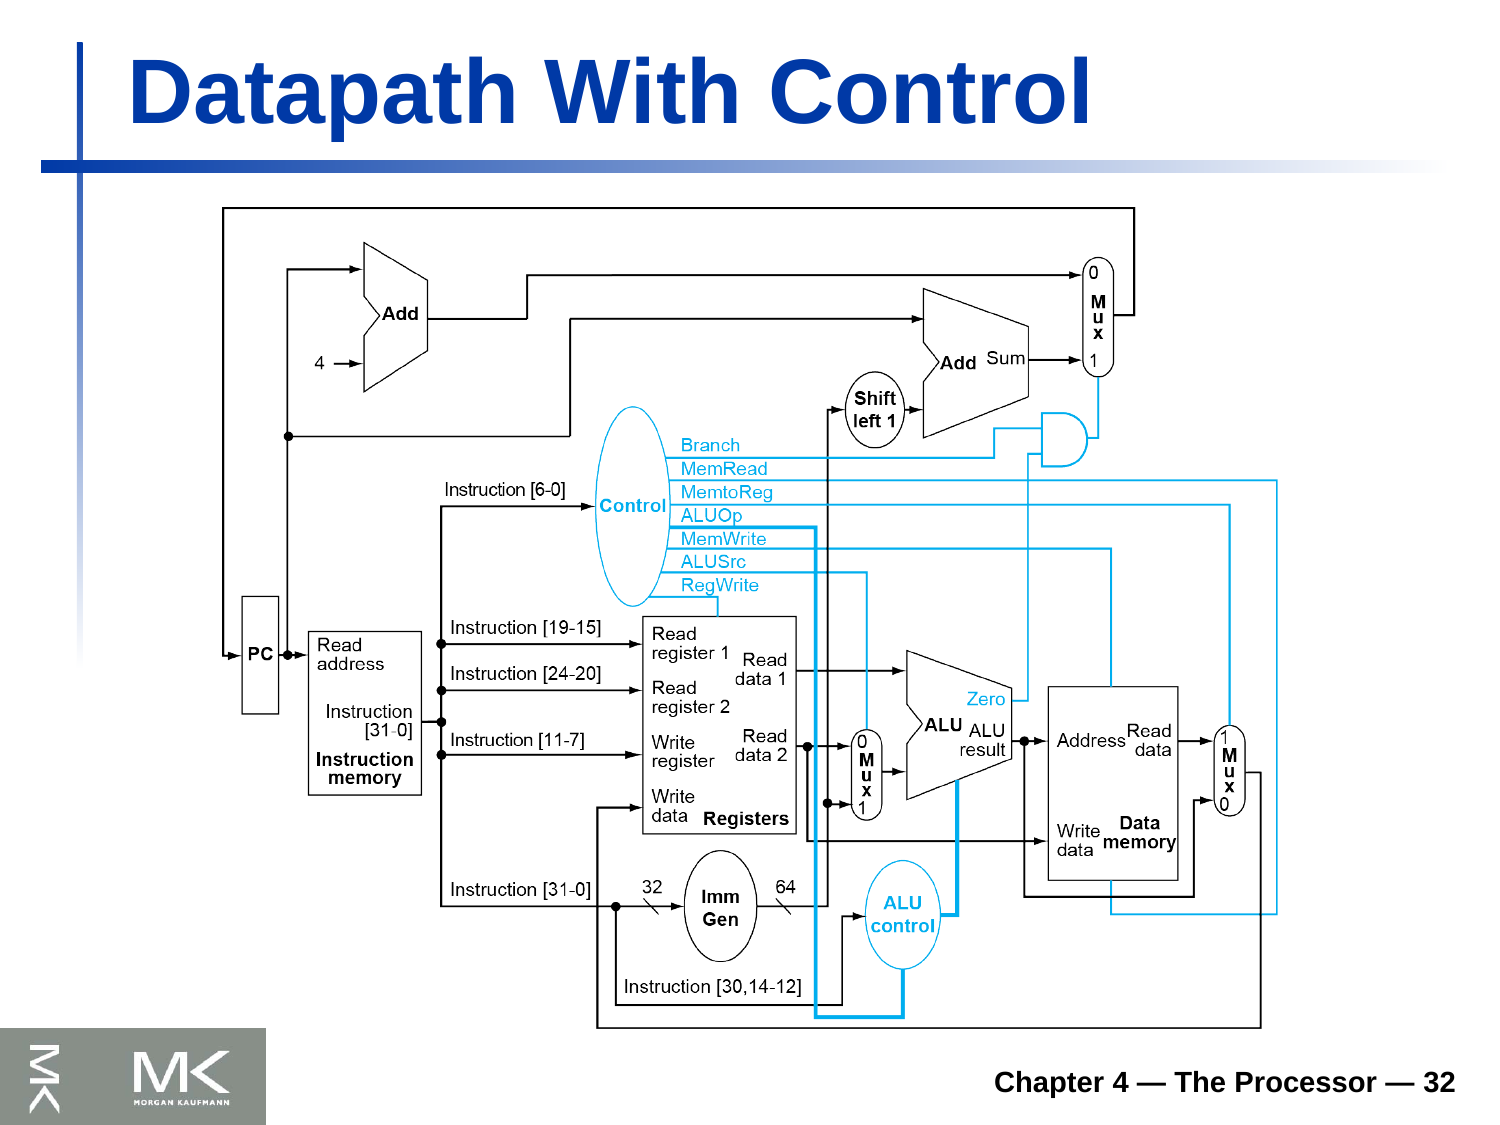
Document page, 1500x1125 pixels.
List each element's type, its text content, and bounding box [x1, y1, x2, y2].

picture [0, 206, 1278, 1125]
title Datapath With Control [112, 23, 1468, 149]
text_box Chapter 4 — The Processor — <number> [277, 1046, 1471, 1106]
